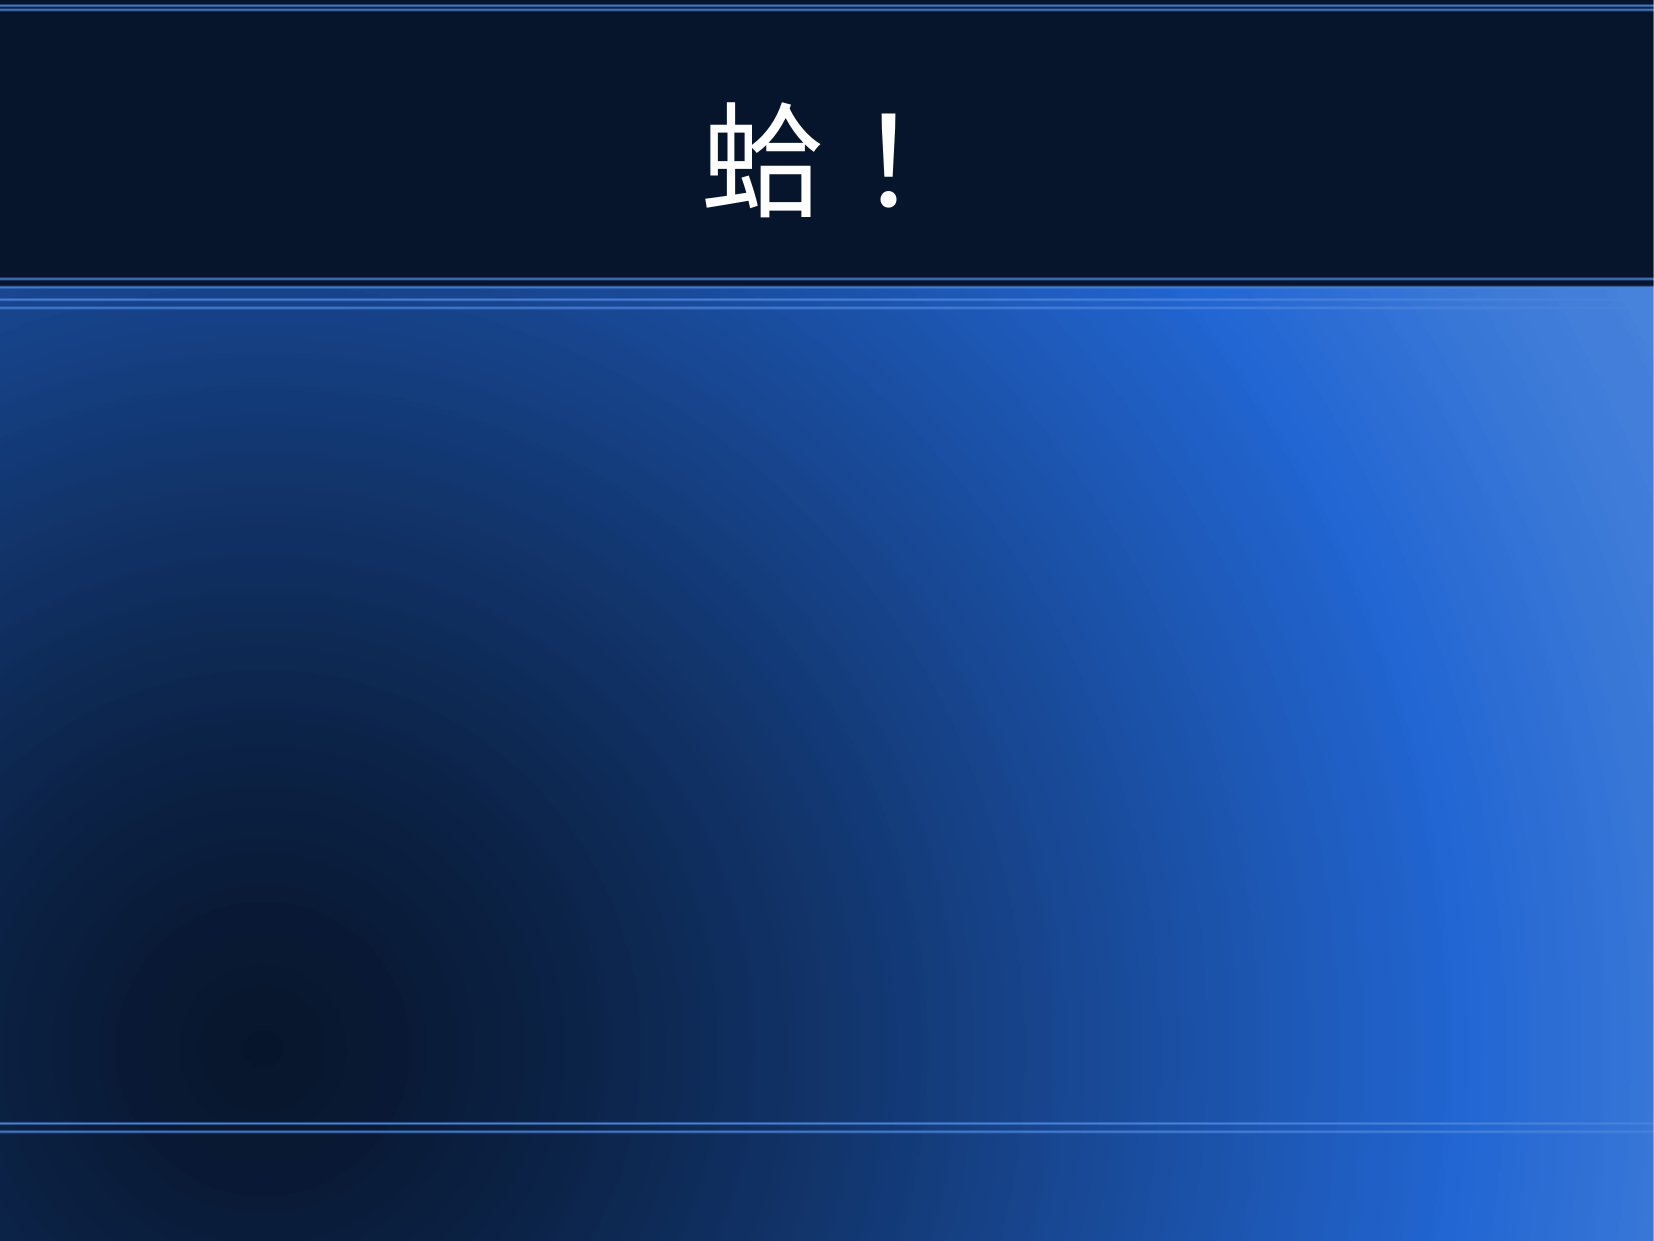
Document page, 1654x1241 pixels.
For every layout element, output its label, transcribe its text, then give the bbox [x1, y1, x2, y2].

picture [0, 0, 1654, 1241]
title 蛤！ [82, 49, 1571, 257]
